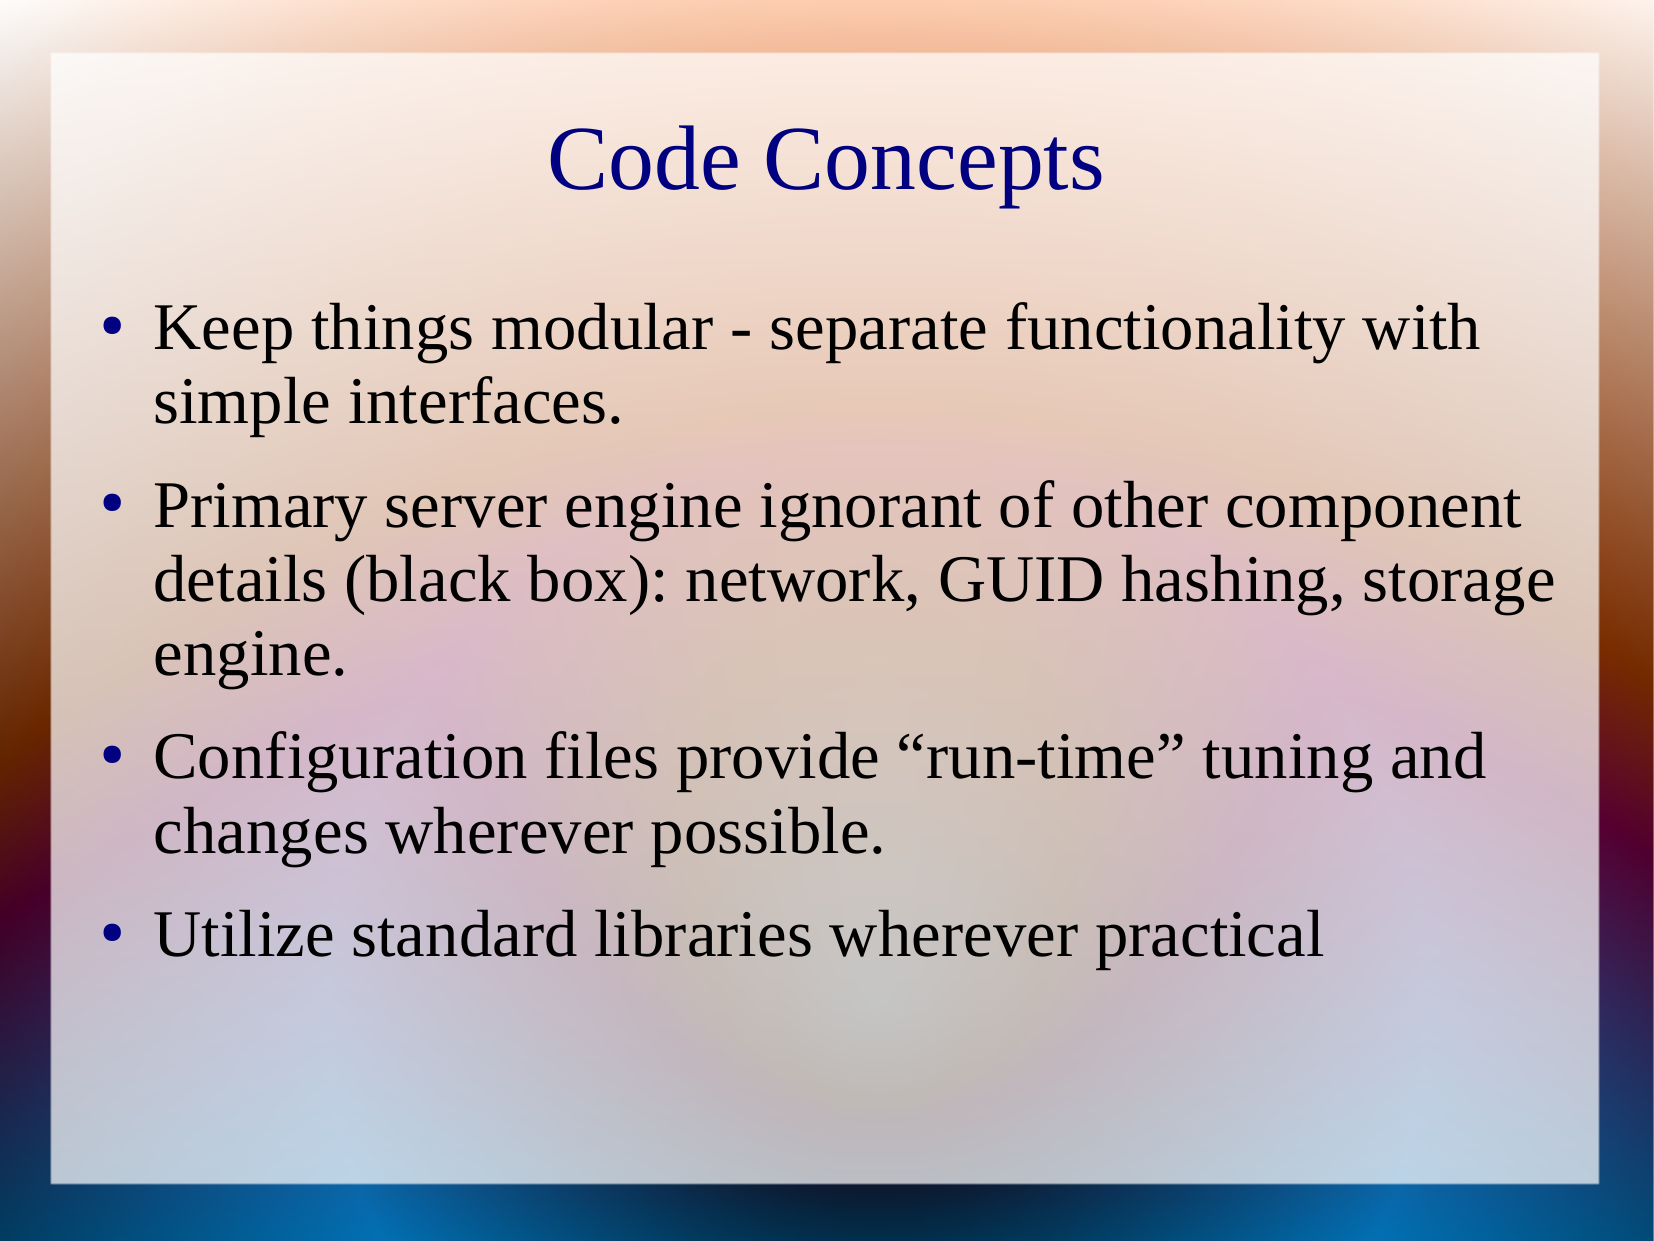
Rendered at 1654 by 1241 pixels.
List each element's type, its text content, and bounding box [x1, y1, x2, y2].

title Code Concepts [82, 55, 1571, 263]
picture [0, 0, 1654, 1241]
list Keep things modular - separate functionality with simple interfaces. Primary server engine ignorant of other component details (black box): network, GUID hashing, storage engine. Configuration files provide “run-time” tuning and changes wherever possible. Utilize standard libraries wherever practical [82, 290, 1571, 1010]
